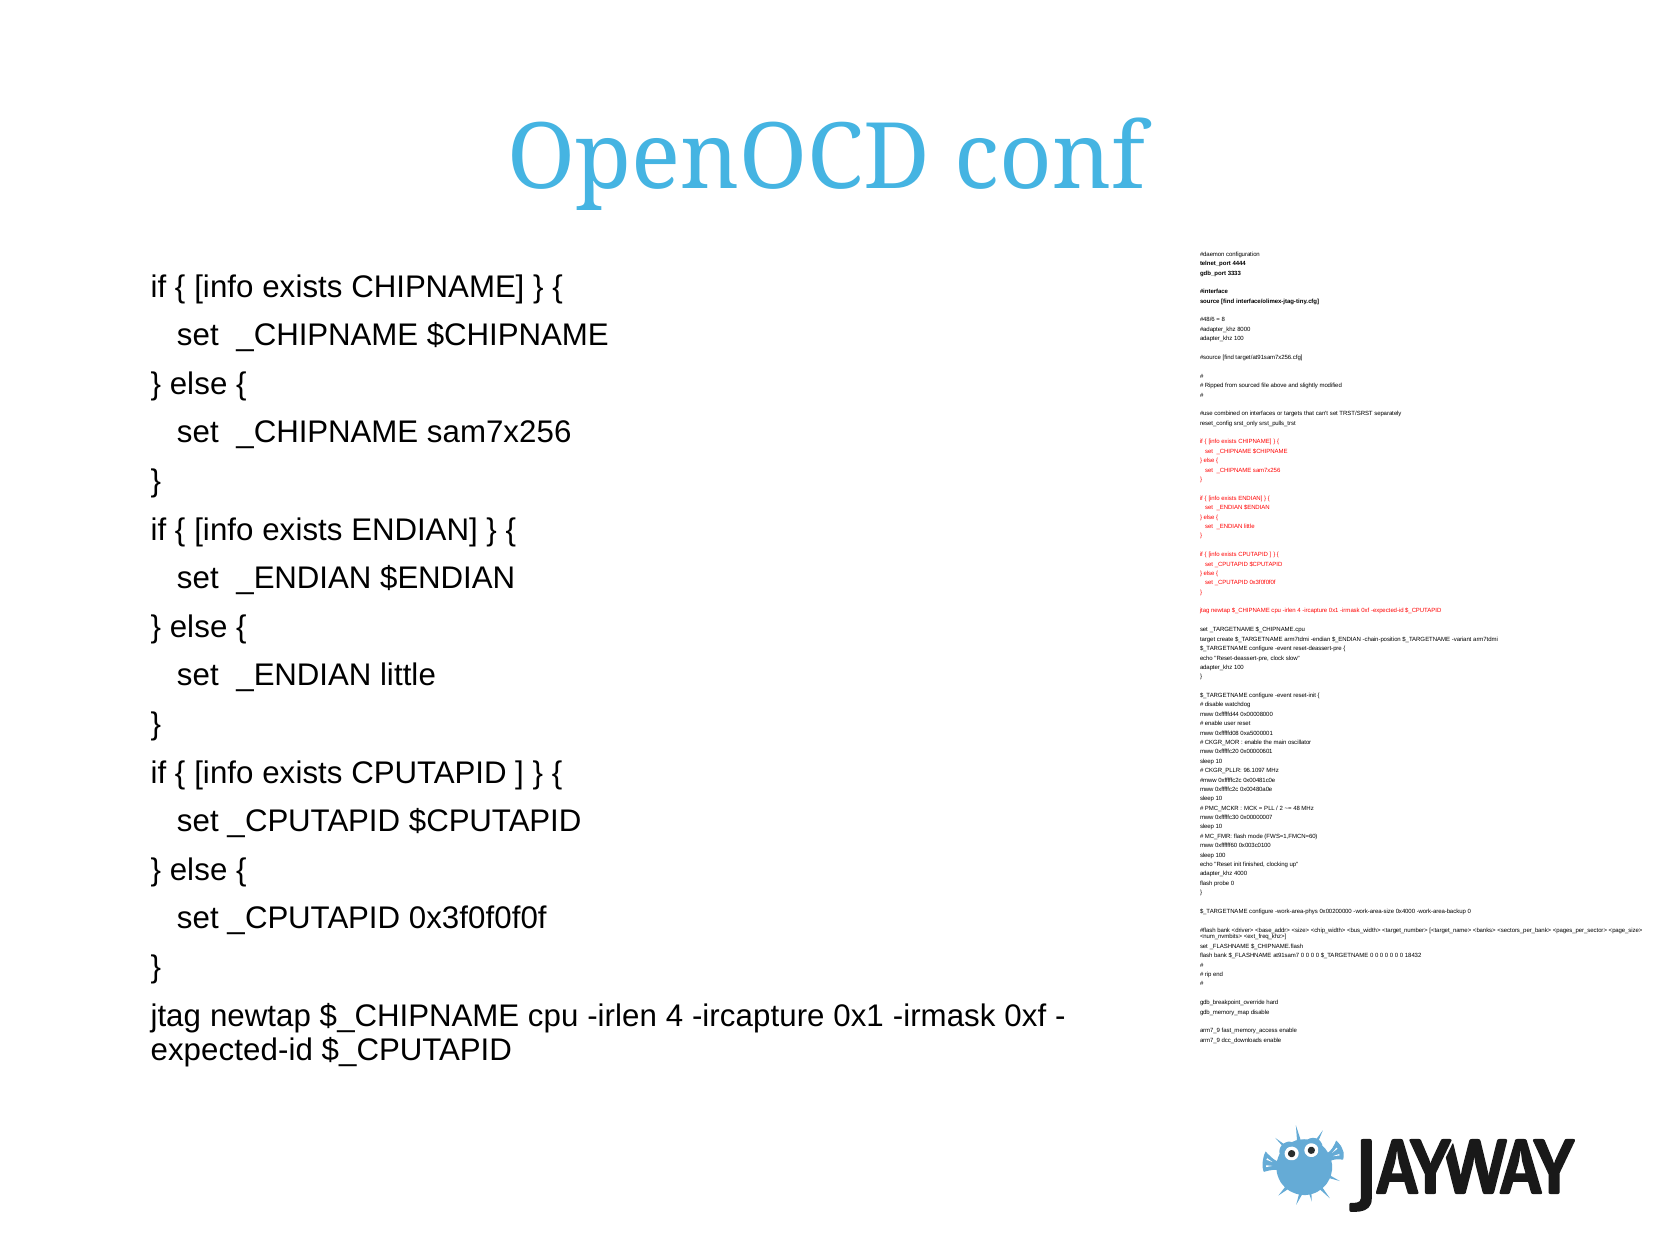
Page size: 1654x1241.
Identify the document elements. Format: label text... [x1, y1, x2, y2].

list if { [info exists CHIPNAME] } { set _CHIPNAME $CHIPNAME } else { set _CHIPNAME sam7x256 } if { [info exists ENDIAN] } { set _ENDIAN $ENDIAN } else { set _ENDIAN little } if { [info exists CPUTAPID ] } { set _CPUTAPID $CPUTAPID } else { set _CPUTAPID 0x3f0f0f0f } jtag newtap $_CHIPNAME cpu -irlen 4 -ircapture 0x1 -irmask 0xf -expected-id $_CPUTAPID [117, 268, 1163, 1088]
title OpenOCD conf [82, 49, 1571, 257]
list #daemon configuration telnet_port 4444 gdb_port 3333 #interface source [find interface/olimex-jtag-tiny.cfg] #48/6 = 8 #adapter_khz 8000 adapter_khz 100 #source [find target/at91sam7x256.cfg] # # Ripped from sourced file above and slightly modified # #use combined on interfaces or targets that can't set TRST/SRST separately reset_config srst_only srst_pulls_trst if { [info exists CHIPNAME] } { set _CHIPNAME $CHIPNAME } else { set _CHIPNAME sam7x256 } if { [info exists ENDIAN] } { set _ENDIAN $ENDIAN } else { set _ENDIAN little } if { [info exists CPUTAPID ] } { set _CPUTAPID $CPUTAPID } else { set _CPUTAPID 0x3f0f0f0f } jtag newtap $_CHIPNAME cpu -irlen 4 -ircapture 0x1 -irmask 0xf -expected-id $_CPUTAPID set _TARGETNAME $_CHIPNAME.cpu target create $_TARGETNAME arm7tdmi -endian $_ENDIAN -chain-position $_TARGETNAME -variant arm7tdmi $_TARGETNAME configure -event reset-deassert-pre { echo "Reset-deassert-pre, clock slow" adapter_khz 100 } $_TARGETNAME configure -event reset-init { # disable watchdog mww 0xfffffd44 0x00008000 # enable user reset mww 0xfffffd08 0xa5000001 # CKGR_MOR : enable the main oscillator mww 0xfffffc20 0x00000601 sleep 10 # CKGR_PLLR: 96.1097 MHz #mww 0xfffffc2c 0x00481c0e mww 0xfffffc2c 0x00480a0e sleep 10 # PMC_MCKR : MCK = PLL / 2 ~= 48 MHz mww 0xfffffc30 0x00000007 sleep 10 # MC_FMR: flash mode (FWS=1,FMCN=60) mww 0xffffff60 0x003c0100 sleep 100 echo "Reset init finished, clocking up" adapter_khz 4000 flash probe 0 } $_TARGETNAME configure -work-area-phys 0x00200000 -work-area-size 0x4000 -work-area-backup 0 #flash bank <driver> <base_addr> <size> <chip_width> <bus_width> <target_number> [<target_name> <banks> <sectors_per_bank> <pages_per_sector> <page_size> <num_nvmbits> <ext_freq_khz>] set _FLASHNAME $_CHIPNAME.flash flash bank $_FLASHNAME at91sam7 0 0 0 0 $_TARGETNAME 0 0 0 0 0 0 0 18432 # # rip end # gdb_breakpoint_override hard gdb_memory_map disable arm7_9 fast_memory_access enable arm7_9 dcc_downloads enable [1200, 250, 1651, 1070]
